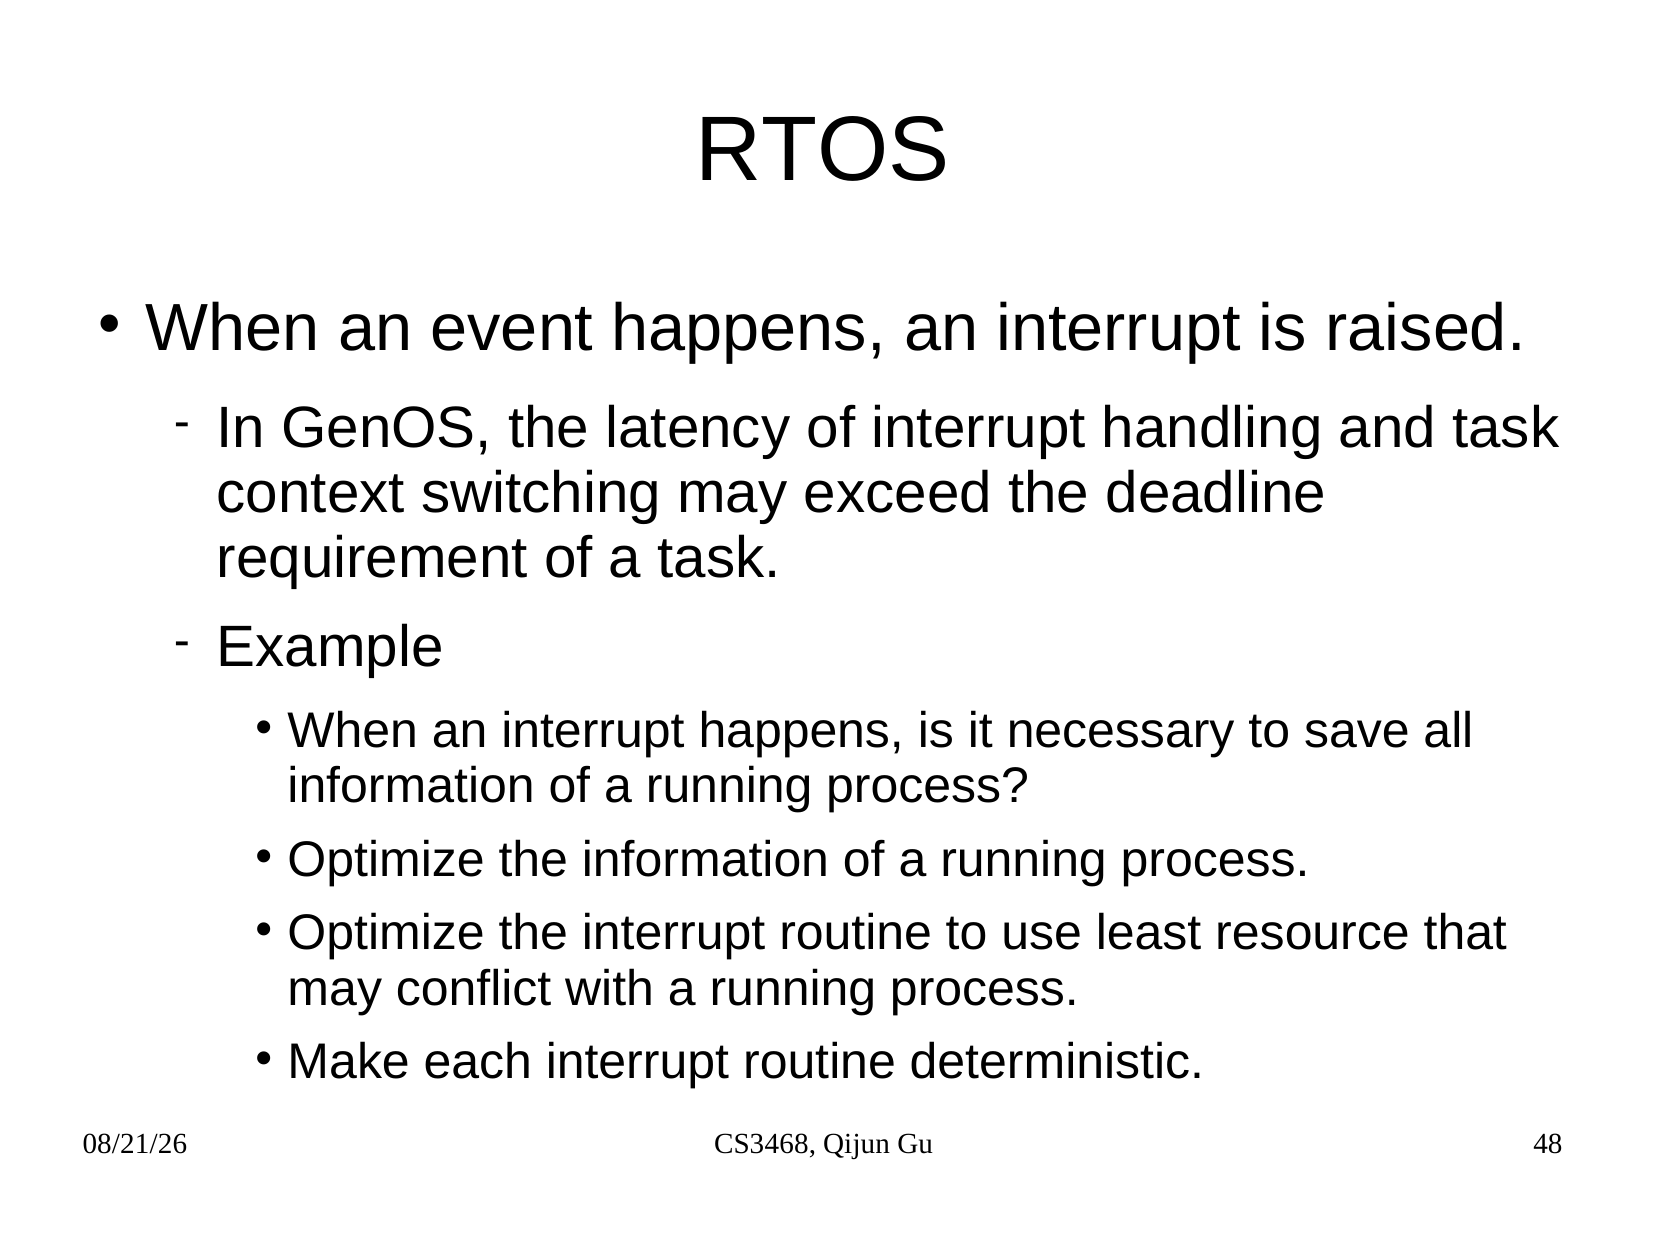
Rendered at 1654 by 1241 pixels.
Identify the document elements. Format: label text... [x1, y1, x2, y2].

title RTOS [82, 56, 1563, 242]
list When an event happens, an interrupt is raised. In GenOS, the latency of interrupt handling and task context switching may exceed the deadline requirement of a task. Example When an interrupt happens, is it necessary to save all information of a running process? Optimize the information of a running process. Optimize the interrupt routine to use least resource that may conflict with a running process. Make each interrupt routine deterministic. [82, 290, 1563, 1090]
